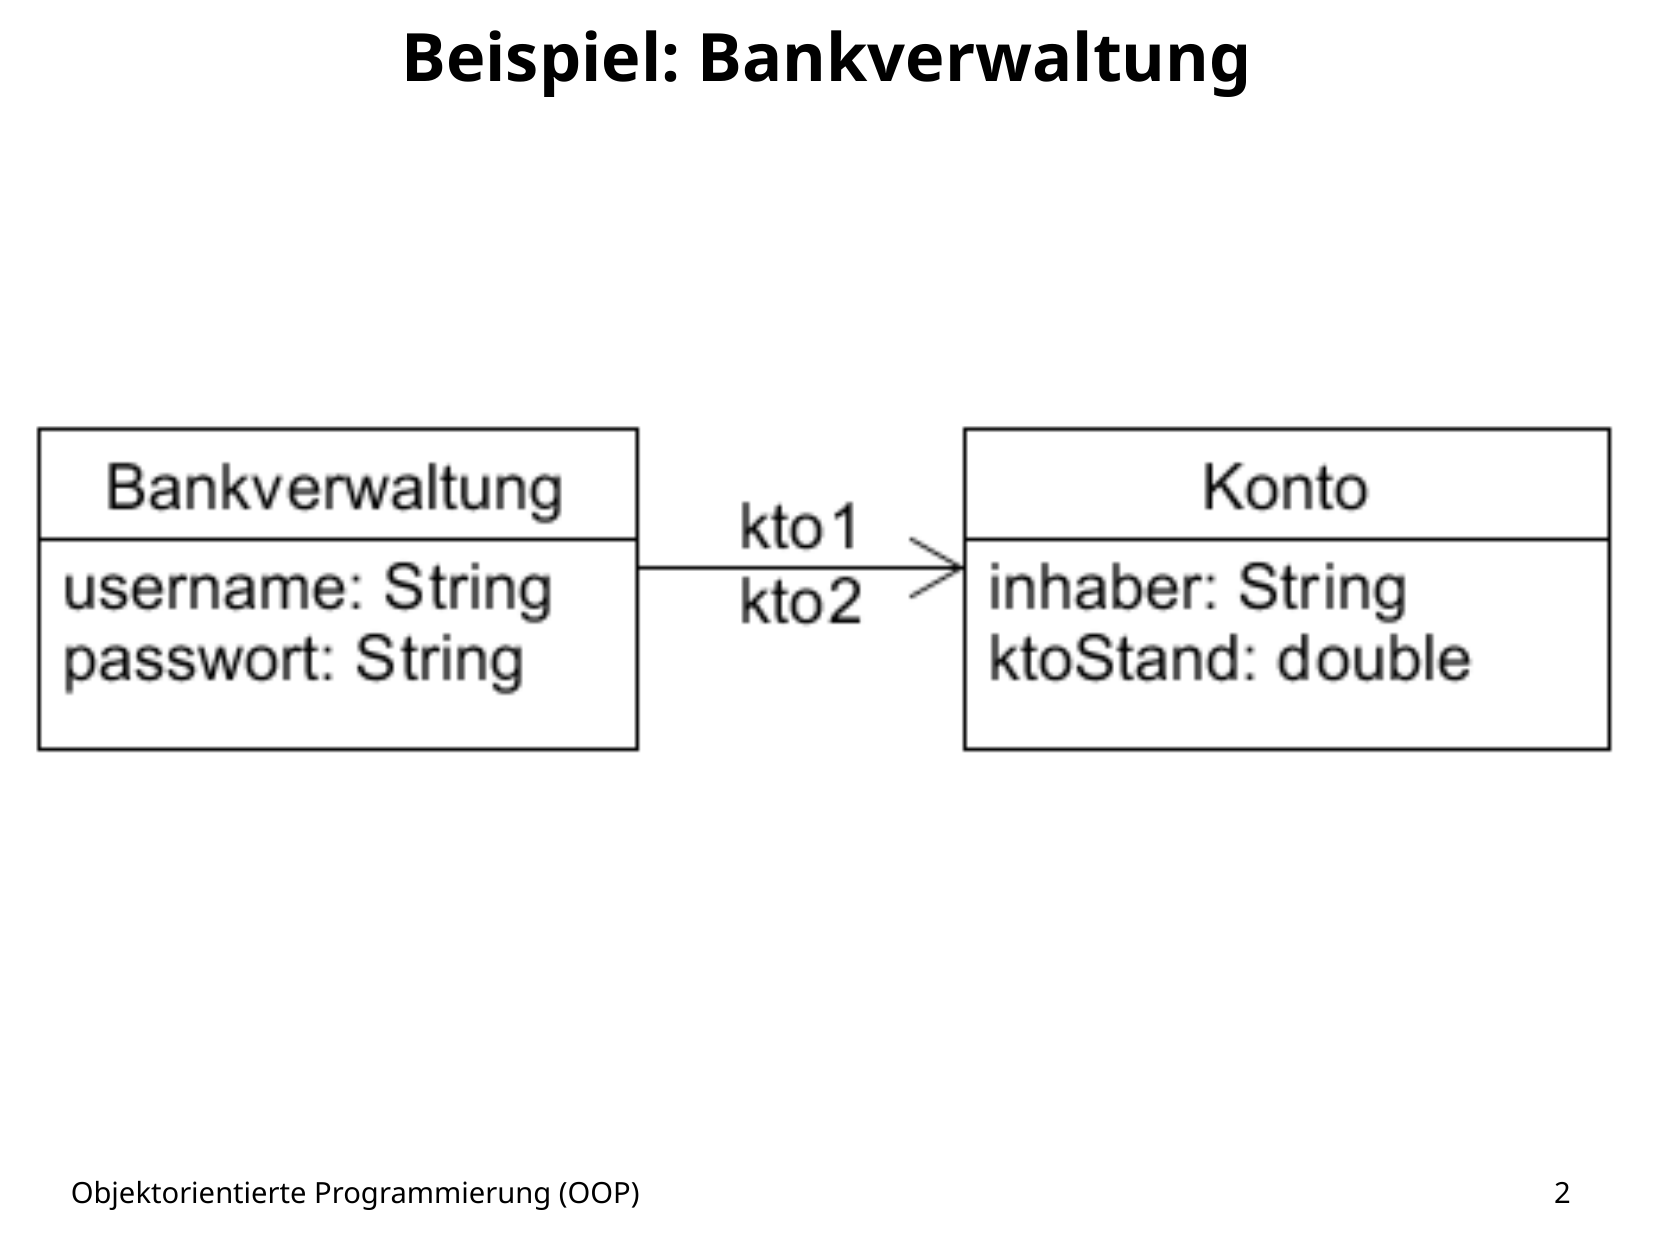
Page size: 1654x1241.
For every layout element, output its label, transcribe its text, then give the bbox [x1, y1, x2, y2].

title Beispiel: Bankverwaltung [0, 5, 1654, 107]
picture [35, 425, 1616, 756]
